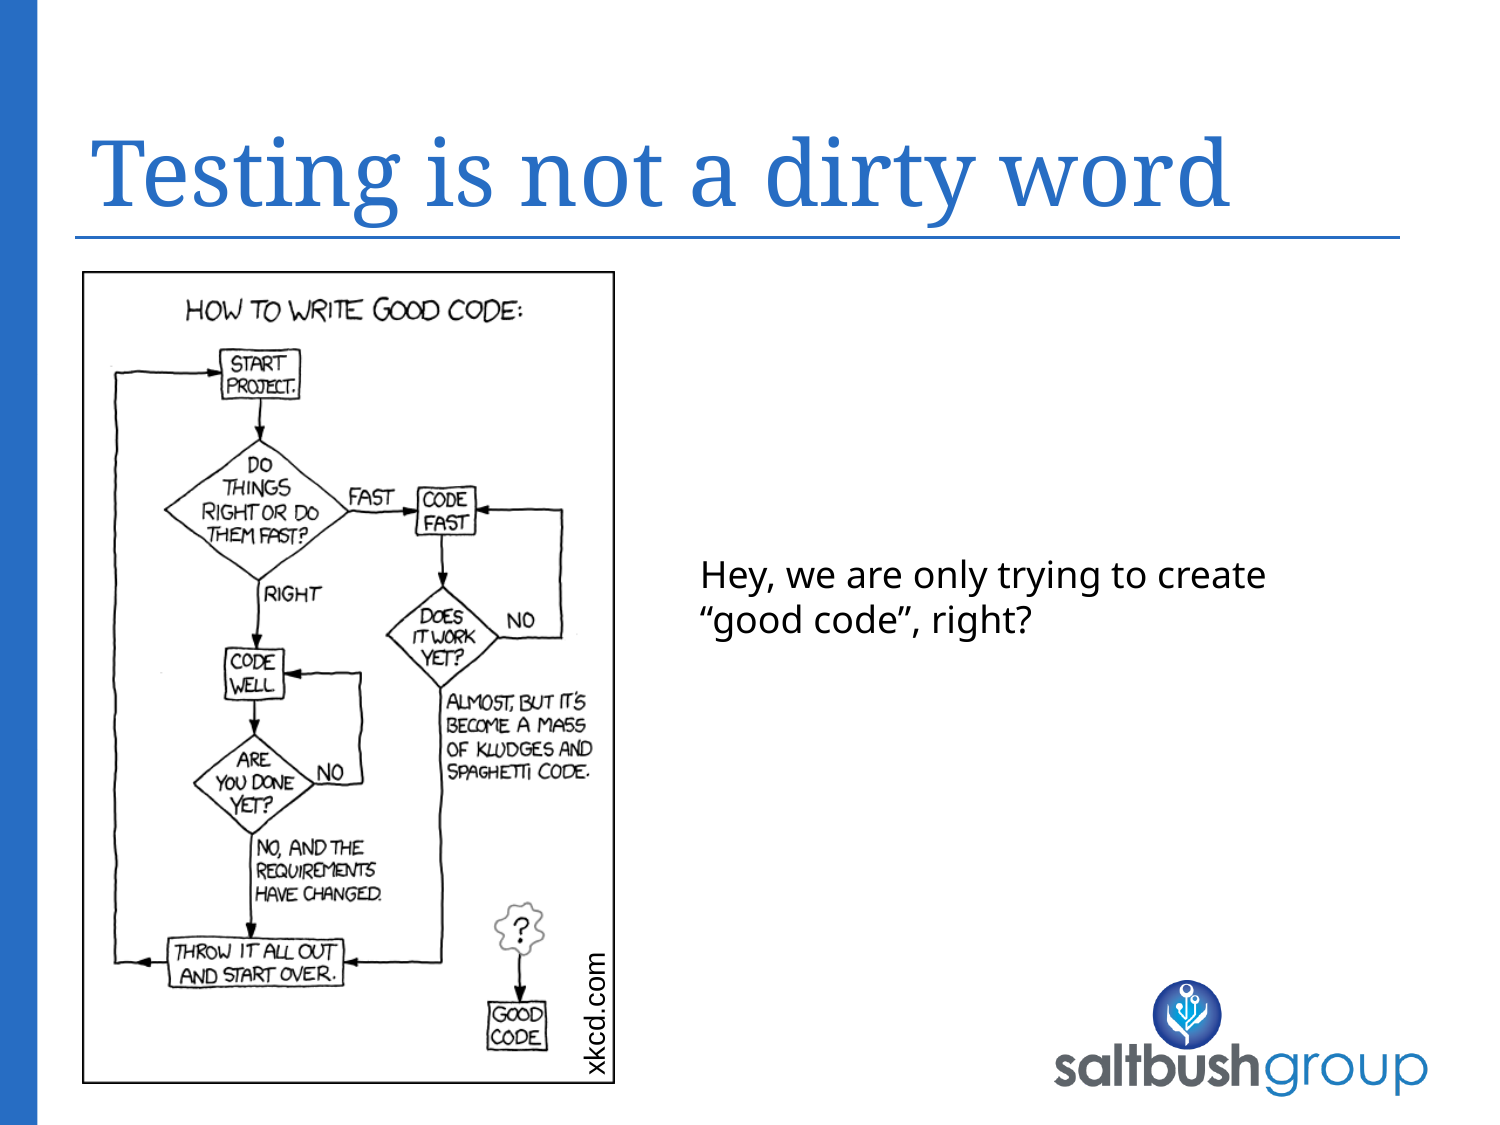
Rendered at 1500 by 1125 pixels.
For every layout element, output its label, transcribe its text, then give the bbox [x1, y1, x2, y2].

title Testing is not a dirty word [75, 45, 1500, 233]
list Hey, we are only trying to create “good code”, right? [685, 543, 1335, 851]
text_box xkcd.com [570, 936, 619, 1091]
picture [82, 271, 615, 1084]
picture [1054, 980, 1430, 1102]
